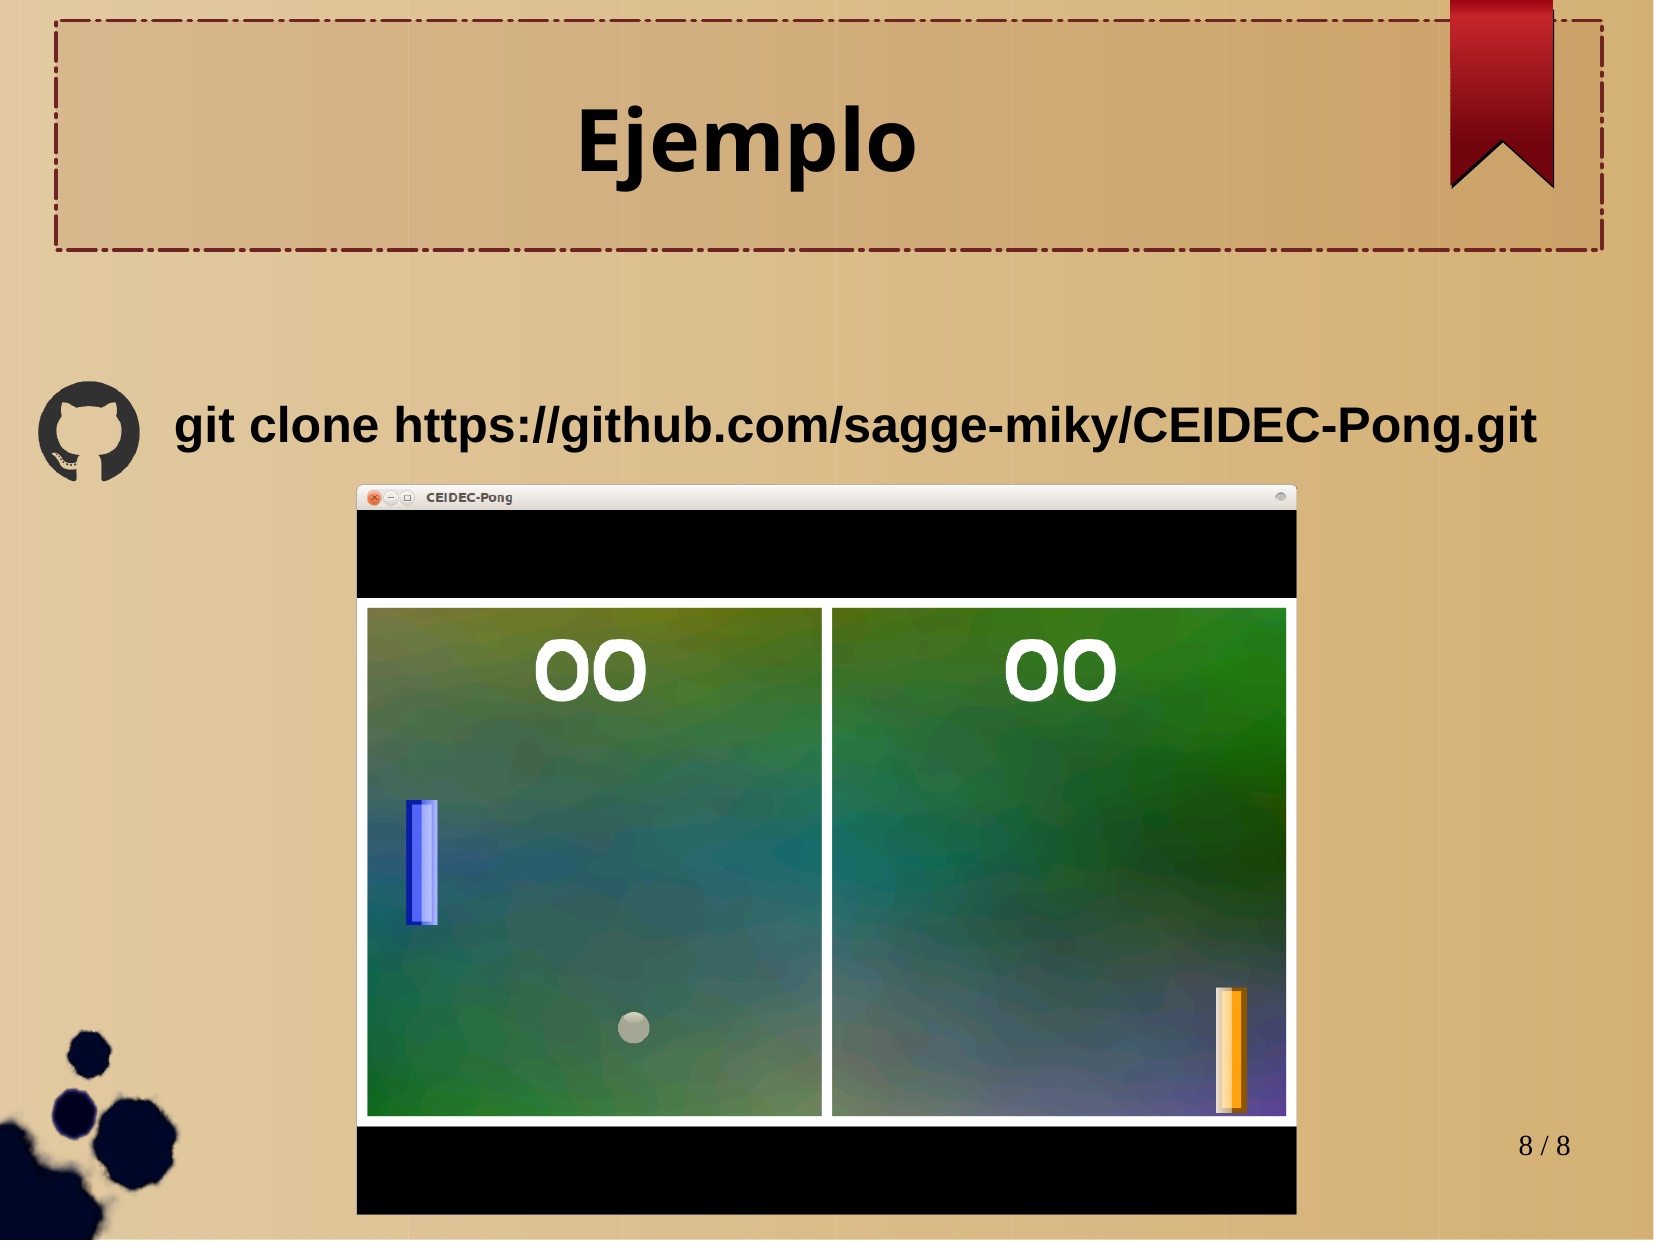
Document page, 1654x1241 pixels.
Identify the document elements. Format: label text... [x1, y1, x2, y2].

picture [356, 485, 1297, 1215]
picture [35, 377, 142, 485]
title Ejemplo [82, 47, 1412, 229]
text_box git clone https://github.com/sagge-miky/CEIDEC-Pong.git [142, 389, 1554, 485]
